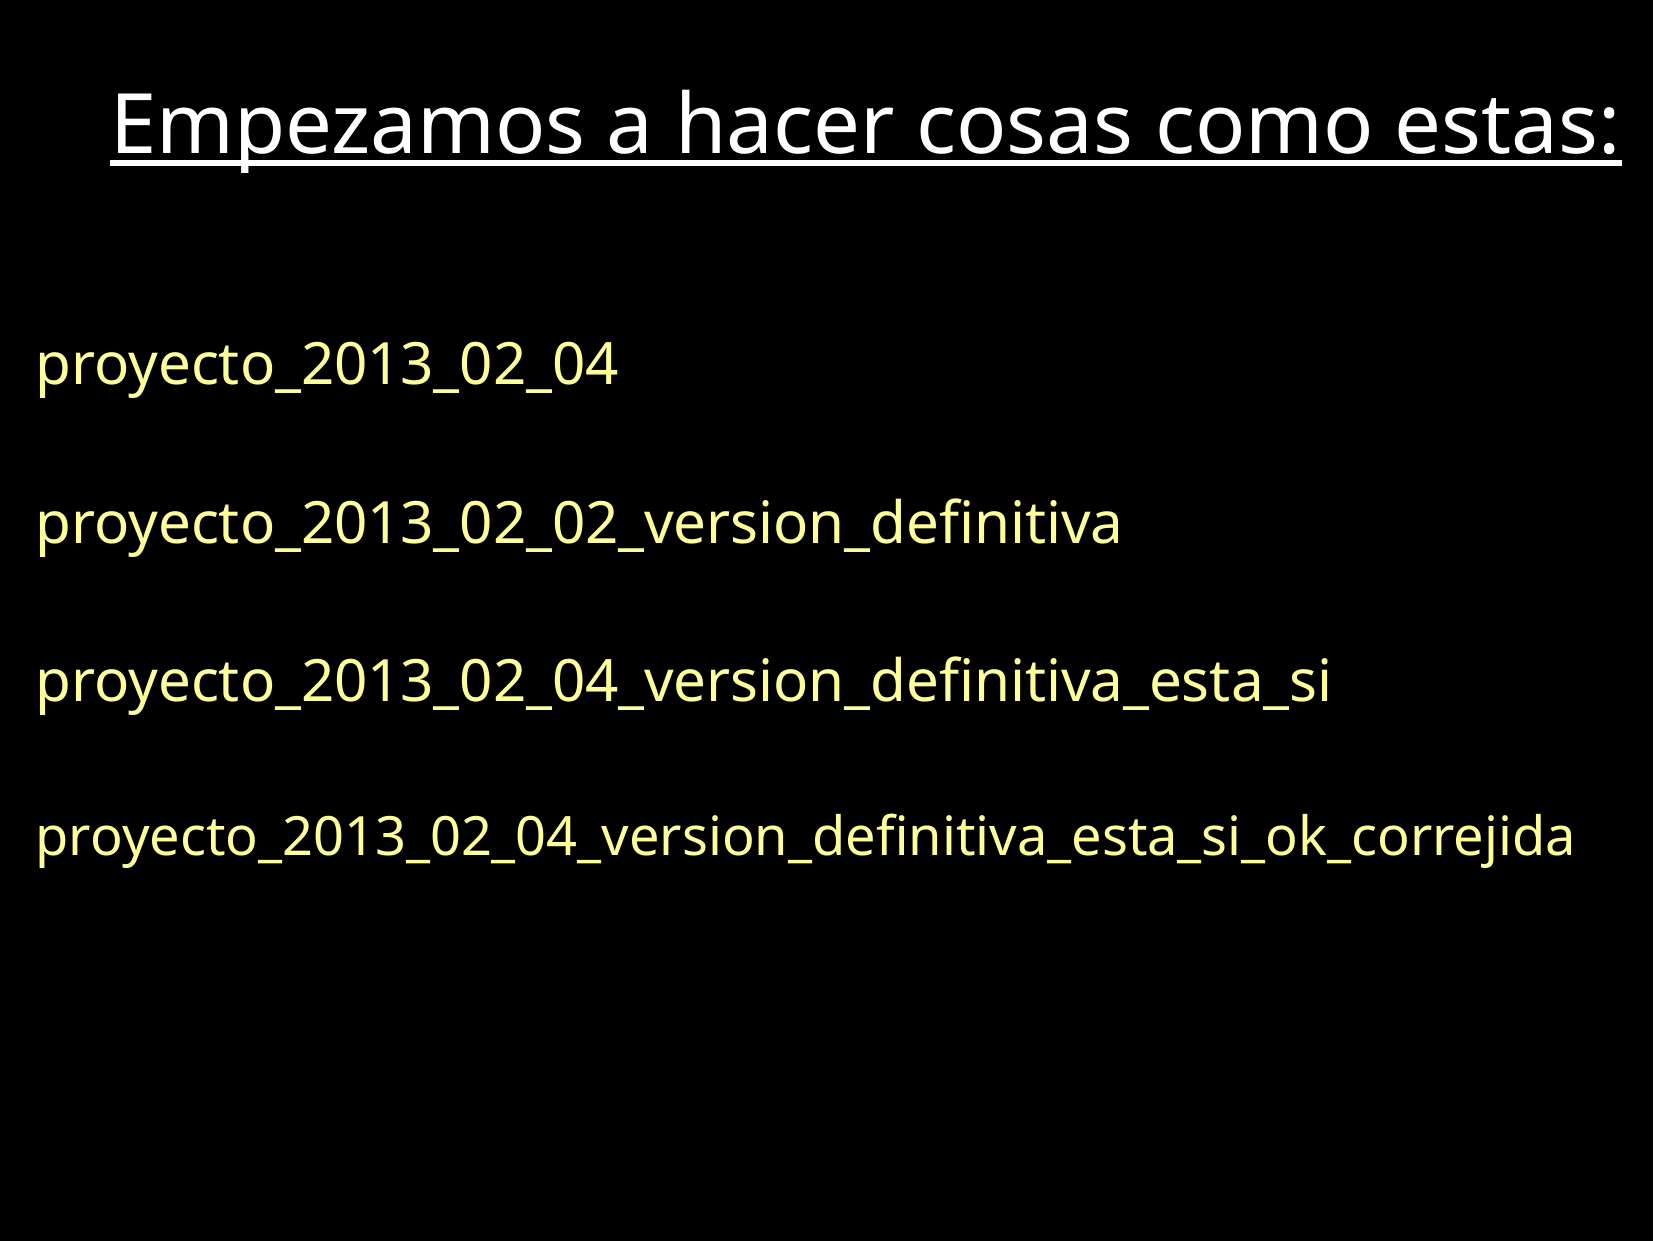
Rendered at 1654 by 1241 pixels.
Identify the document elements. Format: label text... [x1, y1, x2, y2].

text_box Empezamos a hacer cosas como estas: [60, 57, 1653, 181]
text_box proyecto_2013_02_04 proyecto_2013_02_02_version_definitiva proyecto_2013_02_04_version_definitiva_esta_si proyecto_2013_02_04_version_definitiva_esta_si_ok_correjida [21, 315, 1653, 961]
